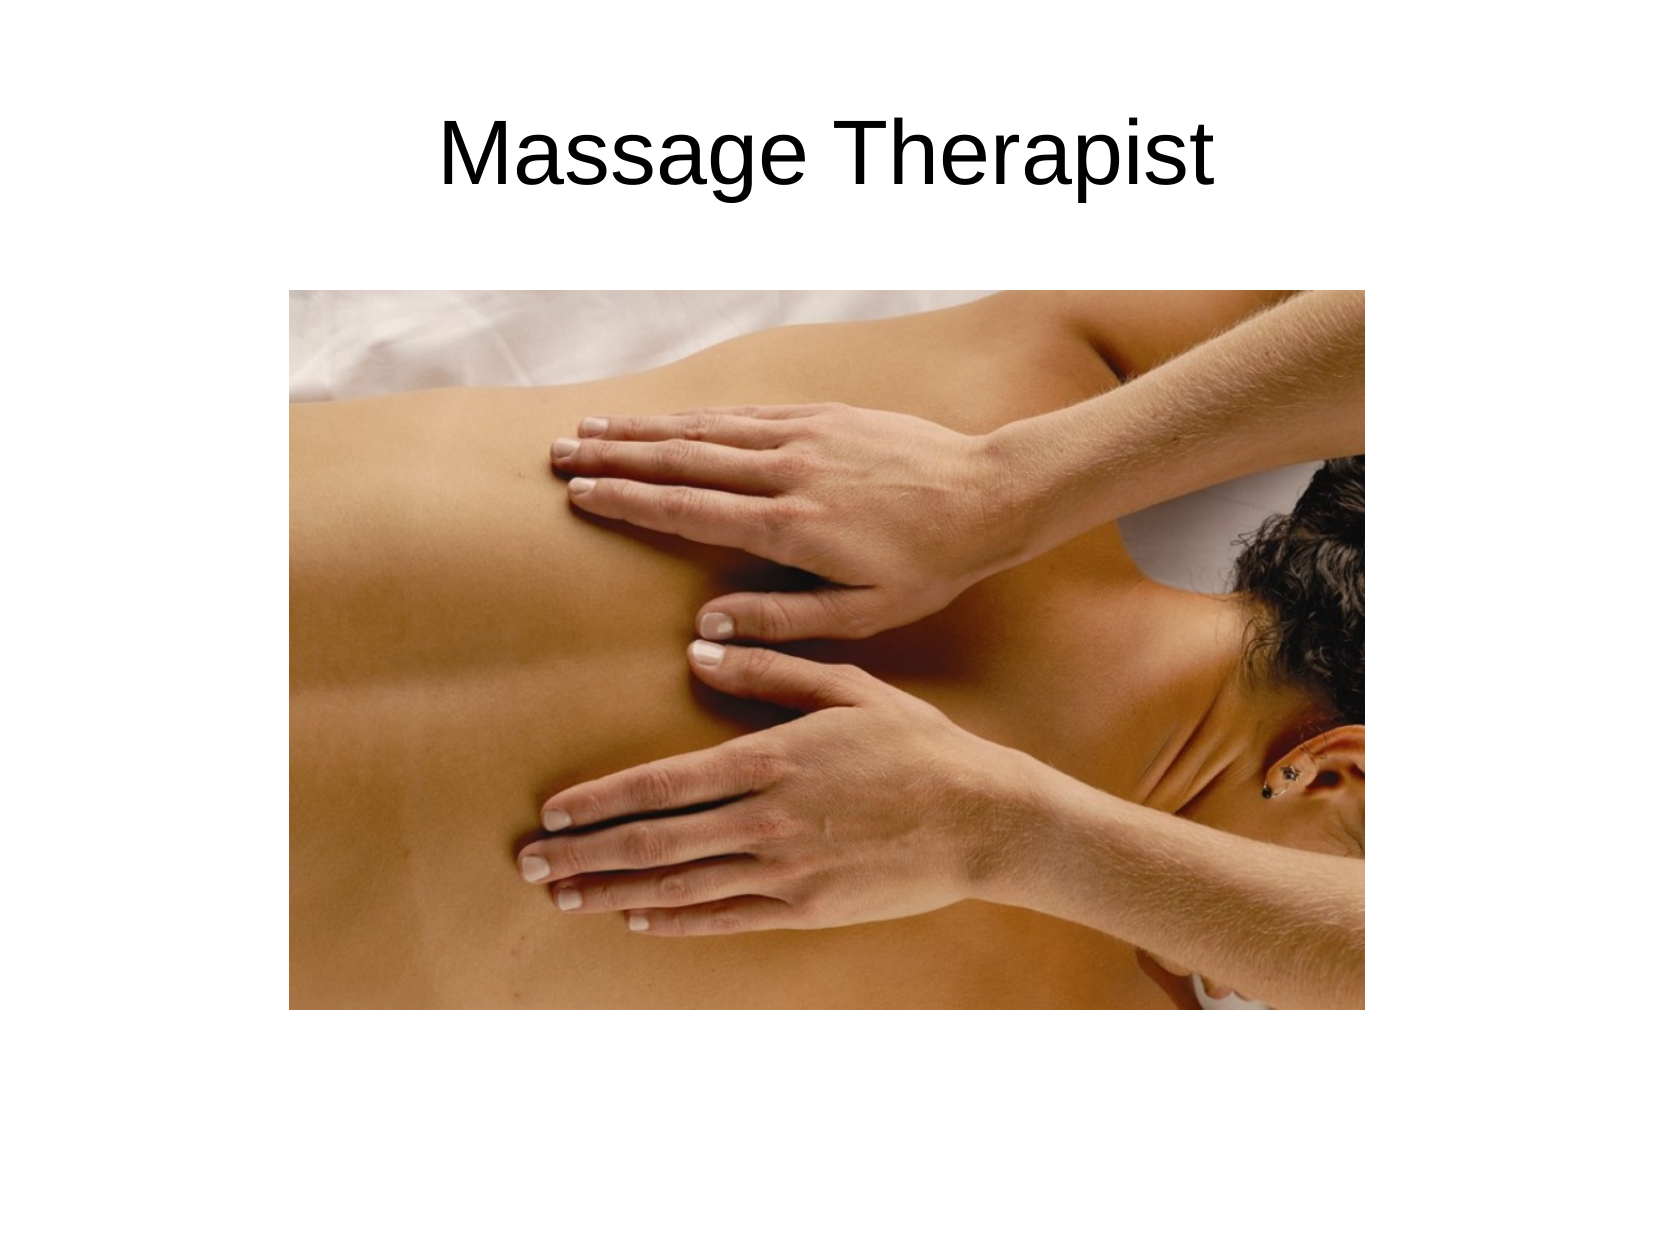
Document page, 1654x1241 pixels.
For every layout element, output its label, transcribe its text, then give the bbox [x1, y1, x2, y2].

picture [289, 290, 1365, 1010]
title Massage Therapist [82, 49, 1571, 257]
